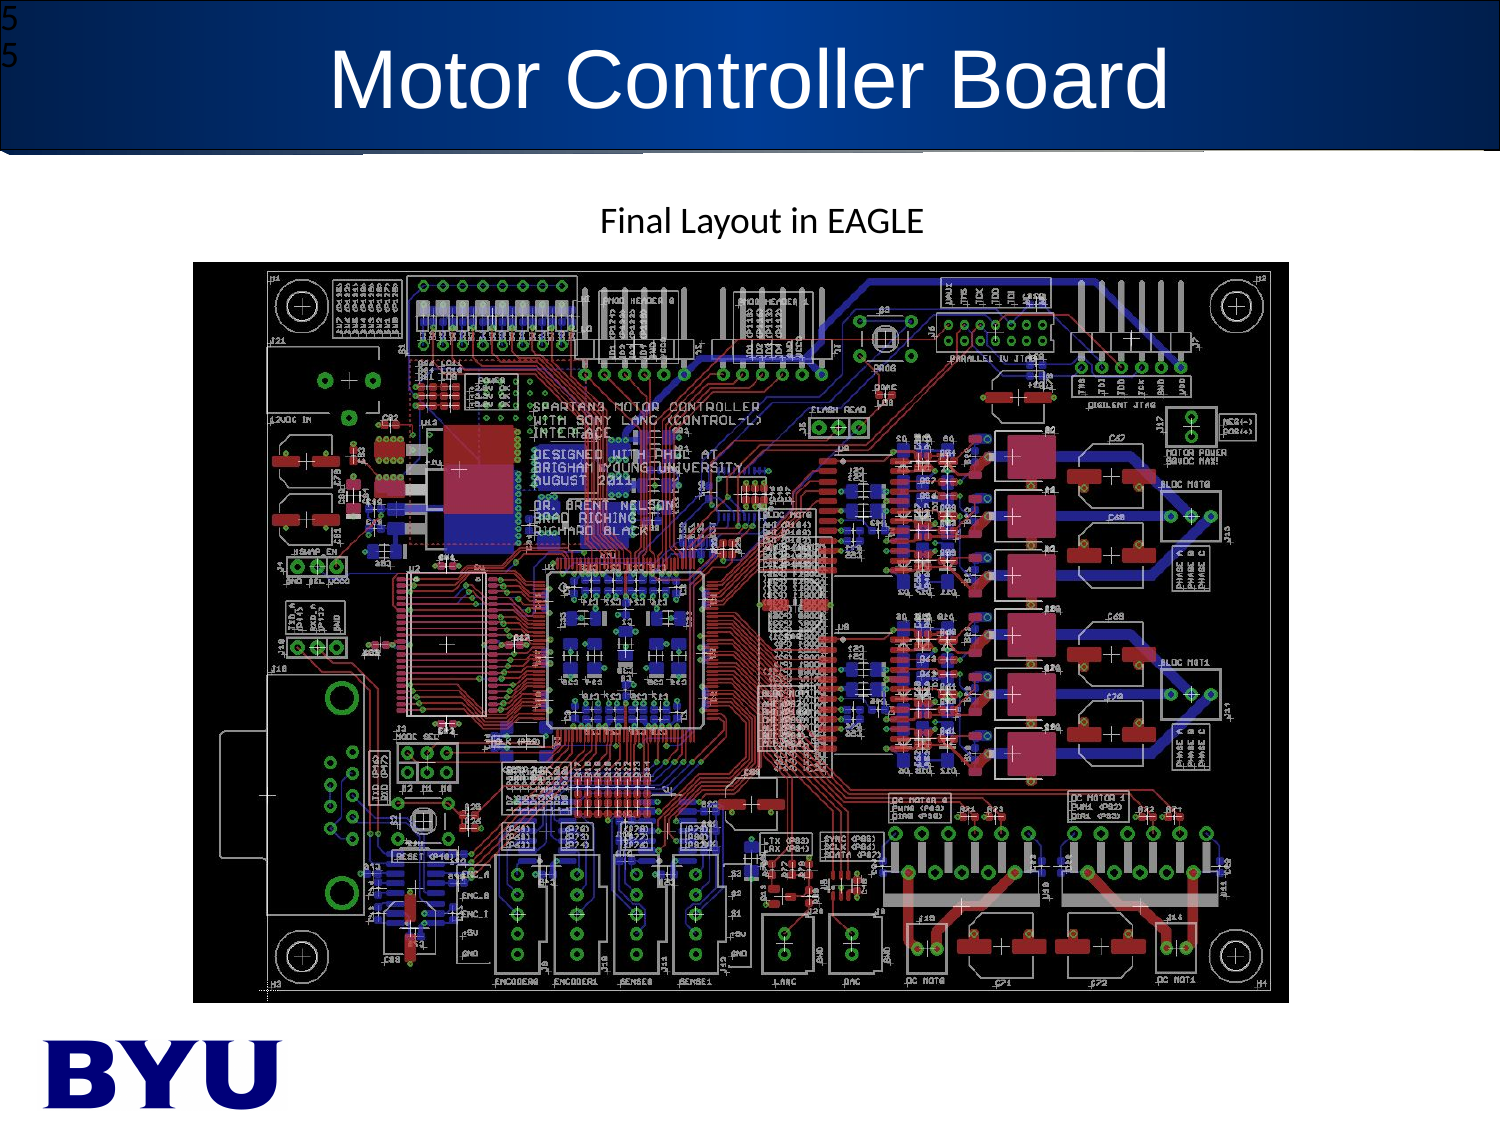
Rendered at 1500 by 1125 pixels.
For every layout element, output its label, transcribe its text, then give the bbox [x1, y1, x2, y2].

picture [193, 262, 1289, 1004]
picture [37, 1039, 288, 1111]
text_box Final Layout in EAGLE [574, 162, 950, 275]
title Motor Controller Board [75, 0, 1425, 150]
